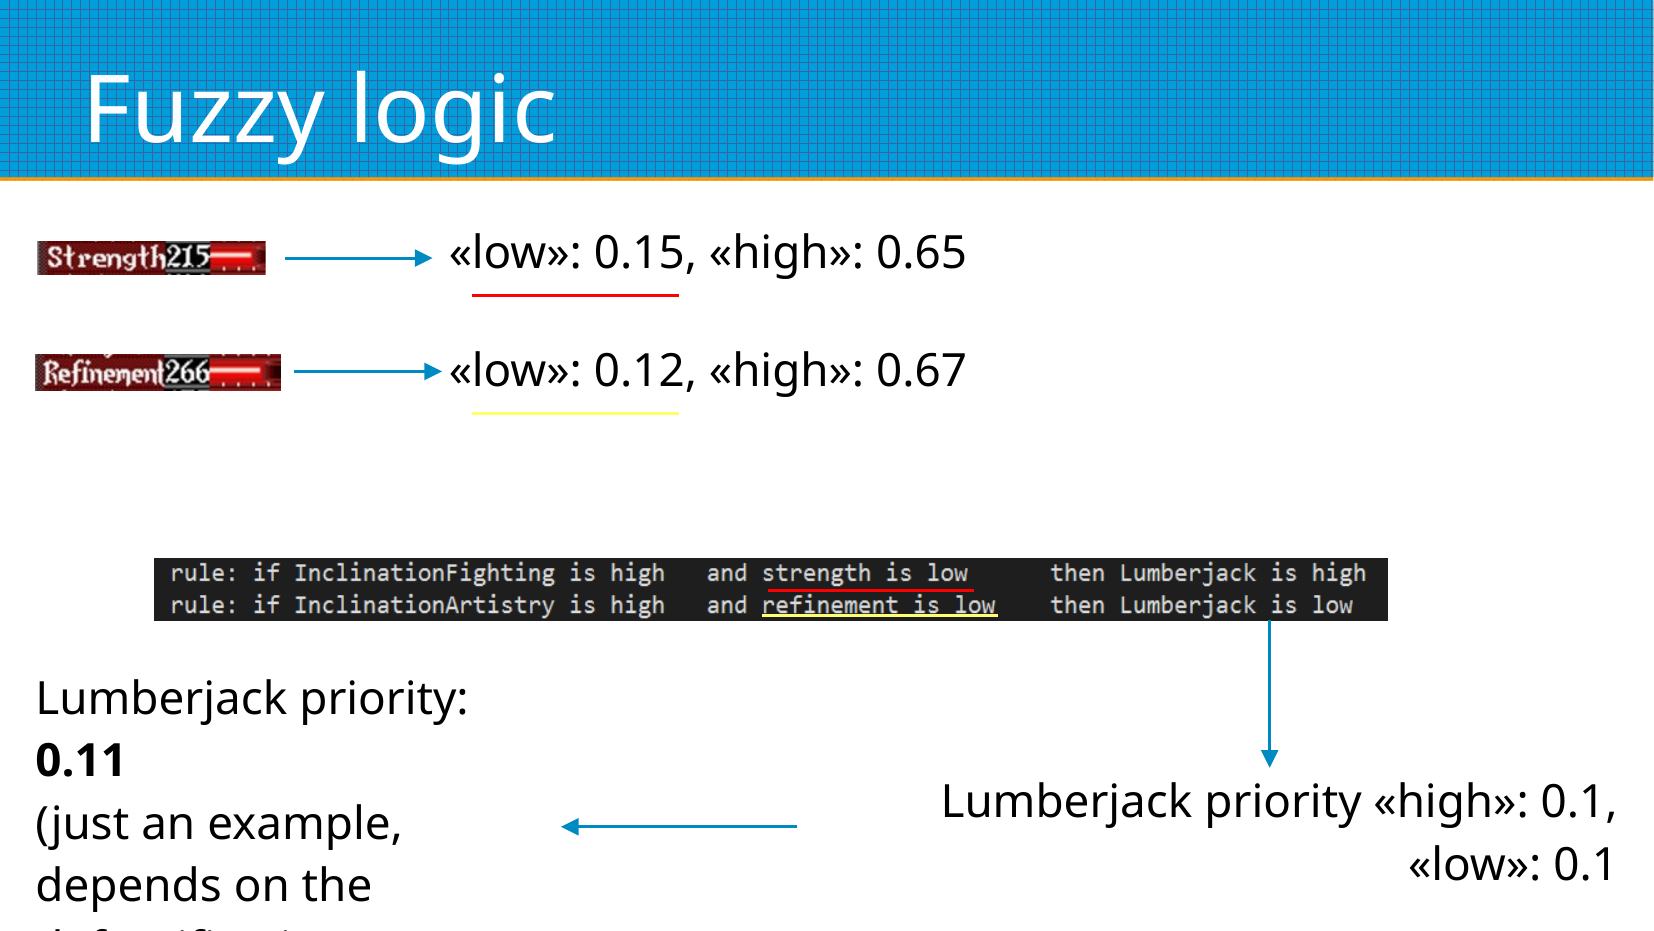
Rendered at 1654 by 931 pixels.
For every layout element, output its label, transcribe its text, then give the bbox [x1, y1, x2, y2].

text_box «low»: 0.15, «high»: 0.65 [442, 206, 1477, 296]
title Fuzzy logic [82, 14, 1571, 171]
picture [154, 558, 1388, 621]
text_box Lumberjack priority «high»: 0.1, «low»: 0.1 [797, 767, 1625, 895]
picture [35, 354, 281, 391]
text_box «low»: 0.12, «high»: 0.67 [442, 324, 1477, 414]
text_box Lumberjack priority: 0.11 (just an example, depends on the defuzzification) [29, 786, 562, 857]
picture [37, 241, 266, 275]
